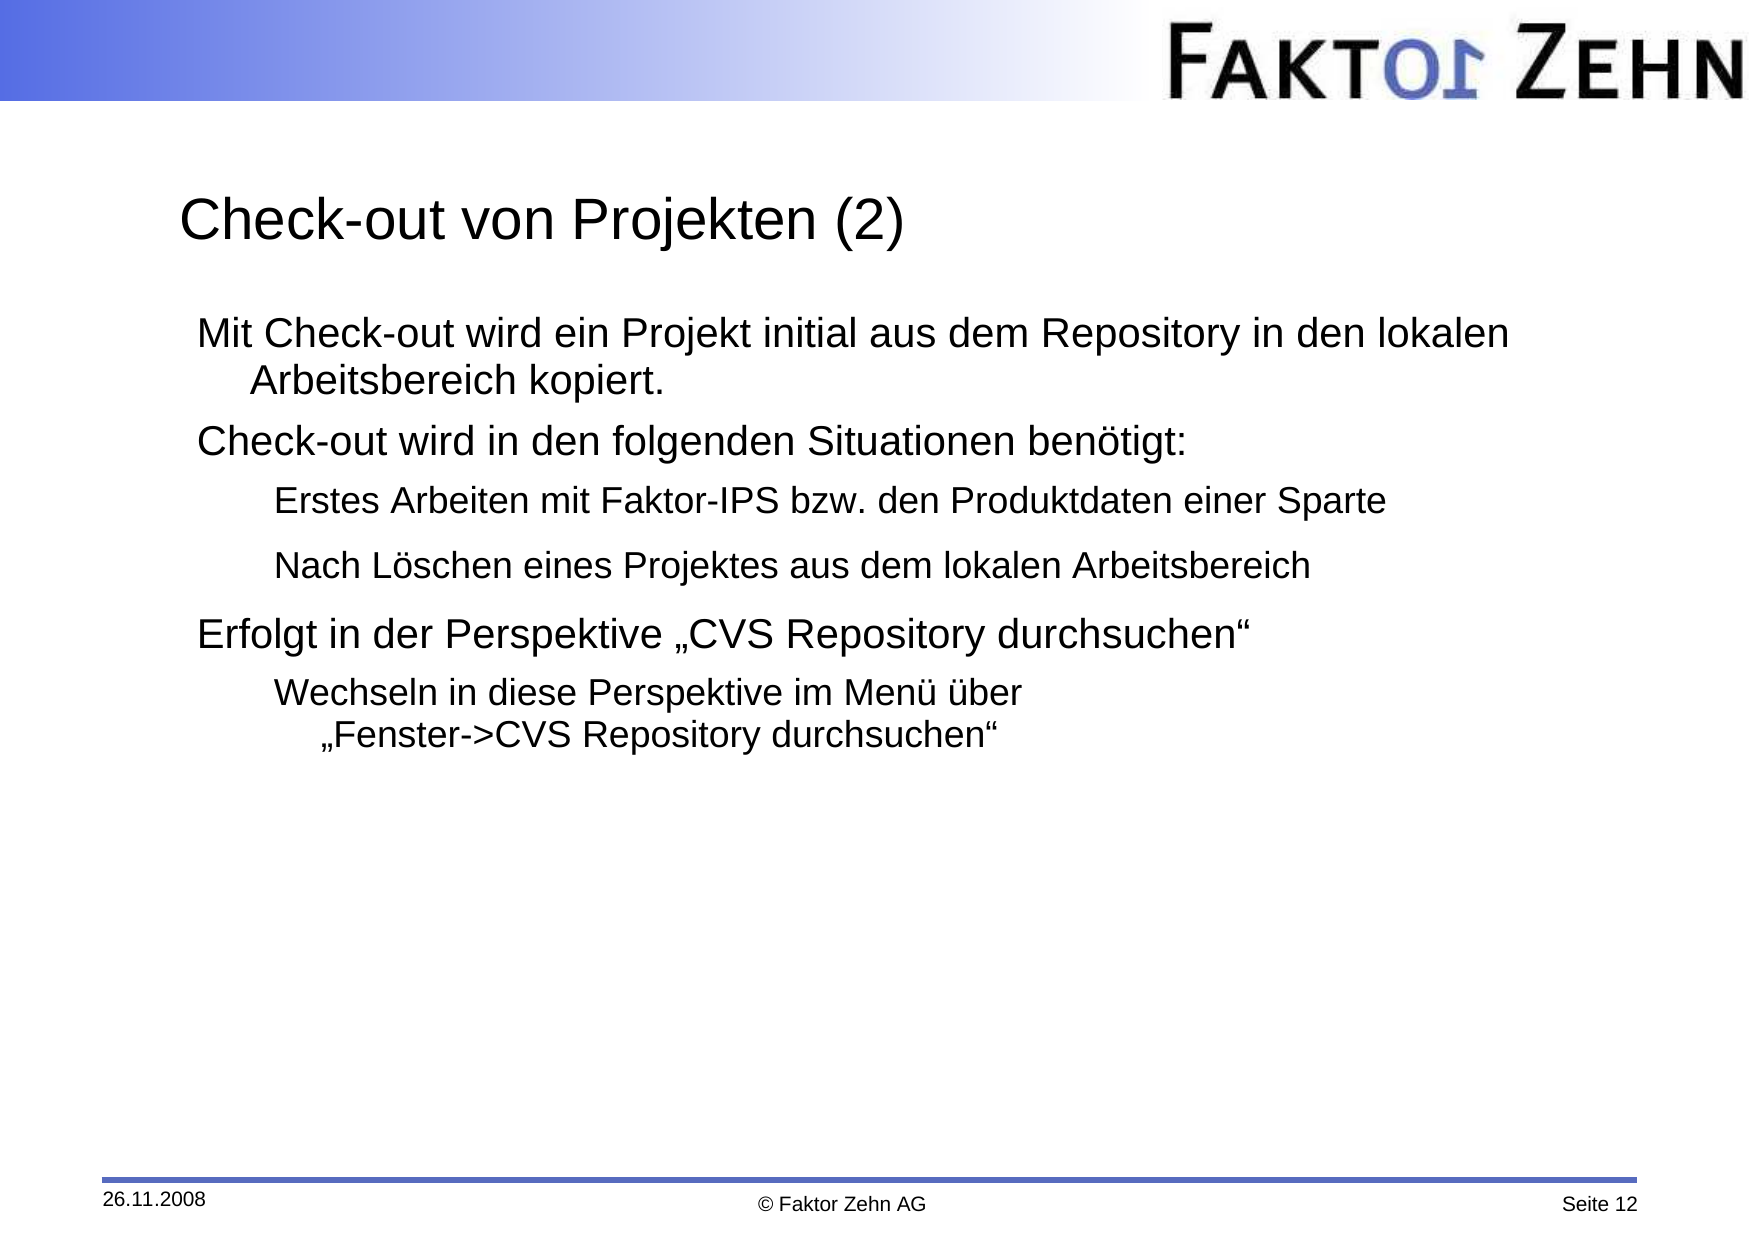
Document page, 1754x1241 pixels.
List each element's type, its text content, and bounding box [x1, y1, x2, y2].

picture [1162, 7, 1752, 100]
title Check-out von Projekten (2) [179, 142, 1576, 296]
list Mit Check-out wird ein Projekt initial aus dem Repository in den lokalen Arbeitsbereich kopiert. Check-out wird in den folgenden Situationen benötigt: Erstes Arbeiten mit Faktor-IPS bzw. den Produktdaten einer Sparte Nach Löschen eines Projektes aus dem lokalen Arbeitsbereich Erfolgt in der Perspektive „CVS Repository durchsuchen“ Wechseln in diese Perspektive im Menü über „Fenster->CVS Repository durchsuchen“ [179, 310, 1576, 1078]
